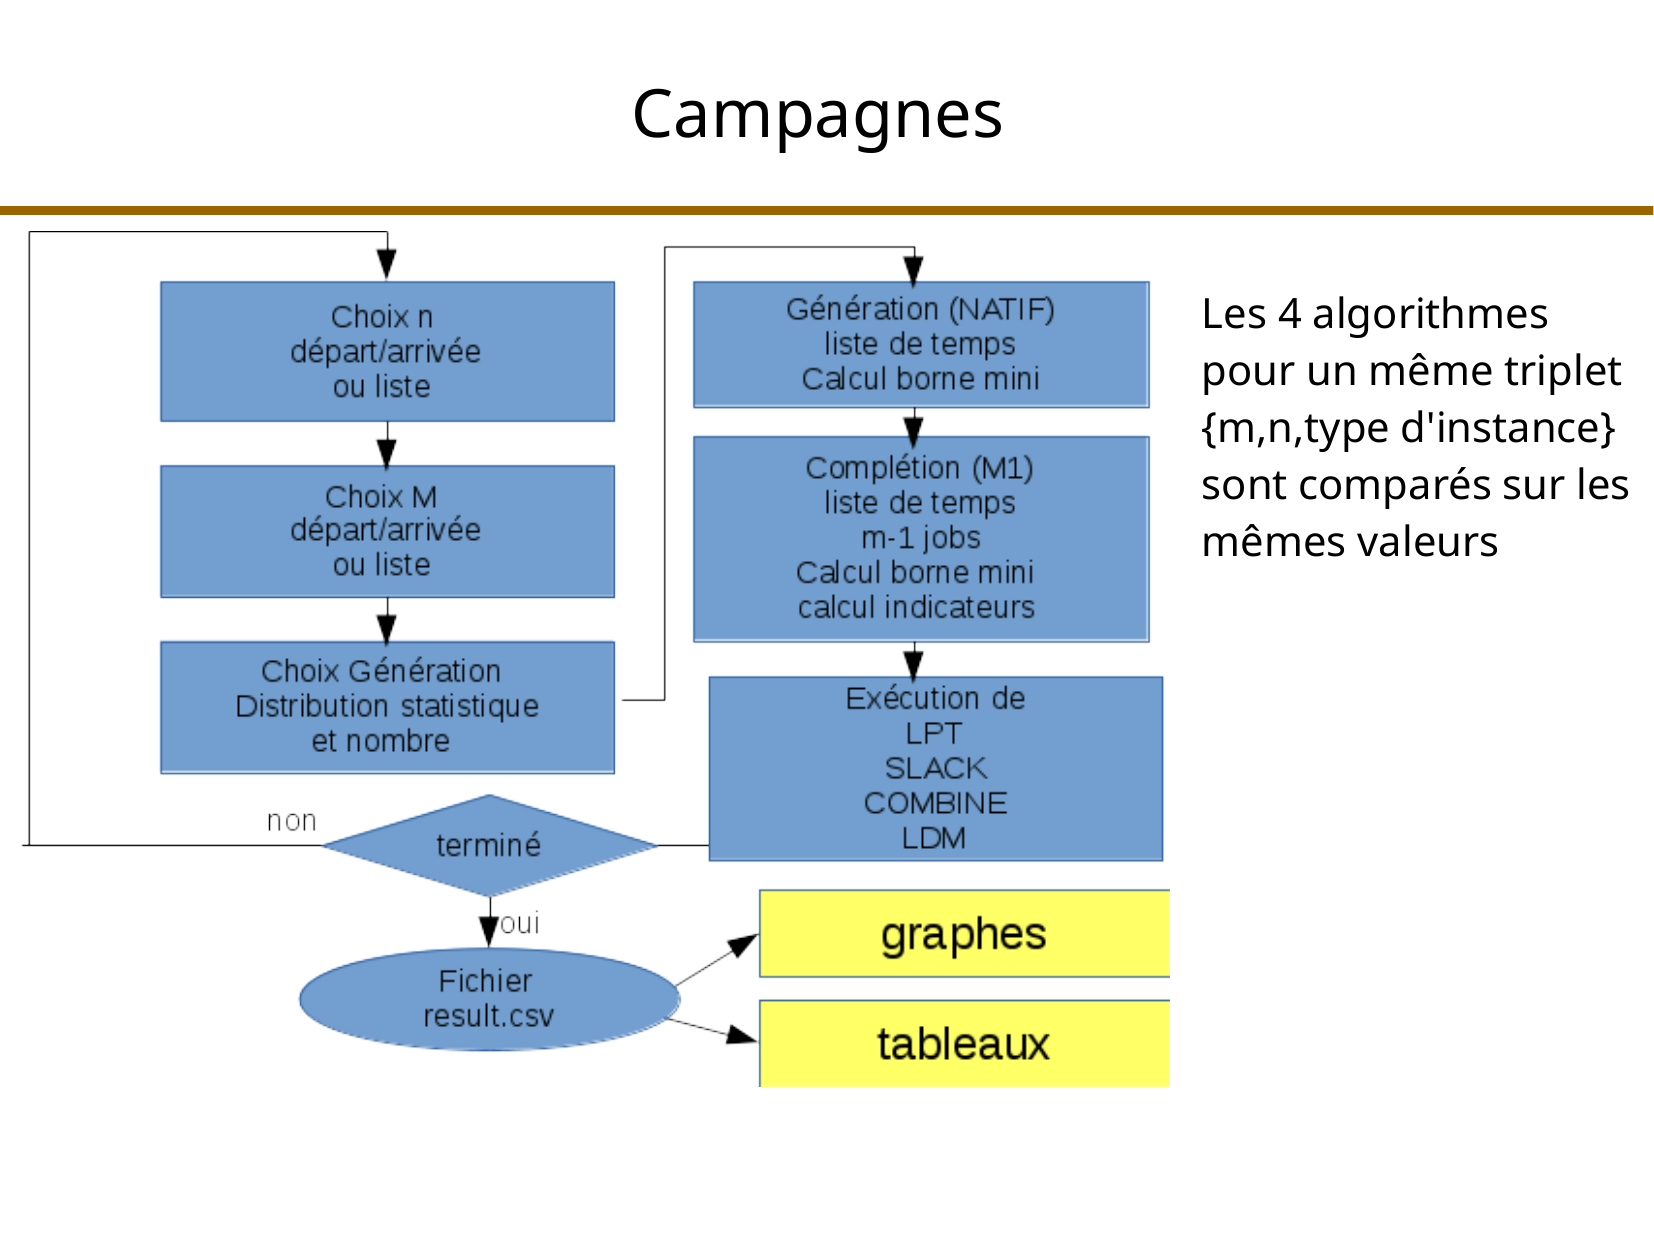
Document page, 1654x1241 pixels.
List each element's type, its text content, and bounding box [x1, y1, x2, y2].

picture [21, 231, 1170, 1087]
title Campagnes [82, 41, 1571, 181]
text_box Les 4 algorithmes pour un même triplet {m,n,type d'instance} sont comparés sur les mêmes valeurs [1187, 276, 1654, 556]
